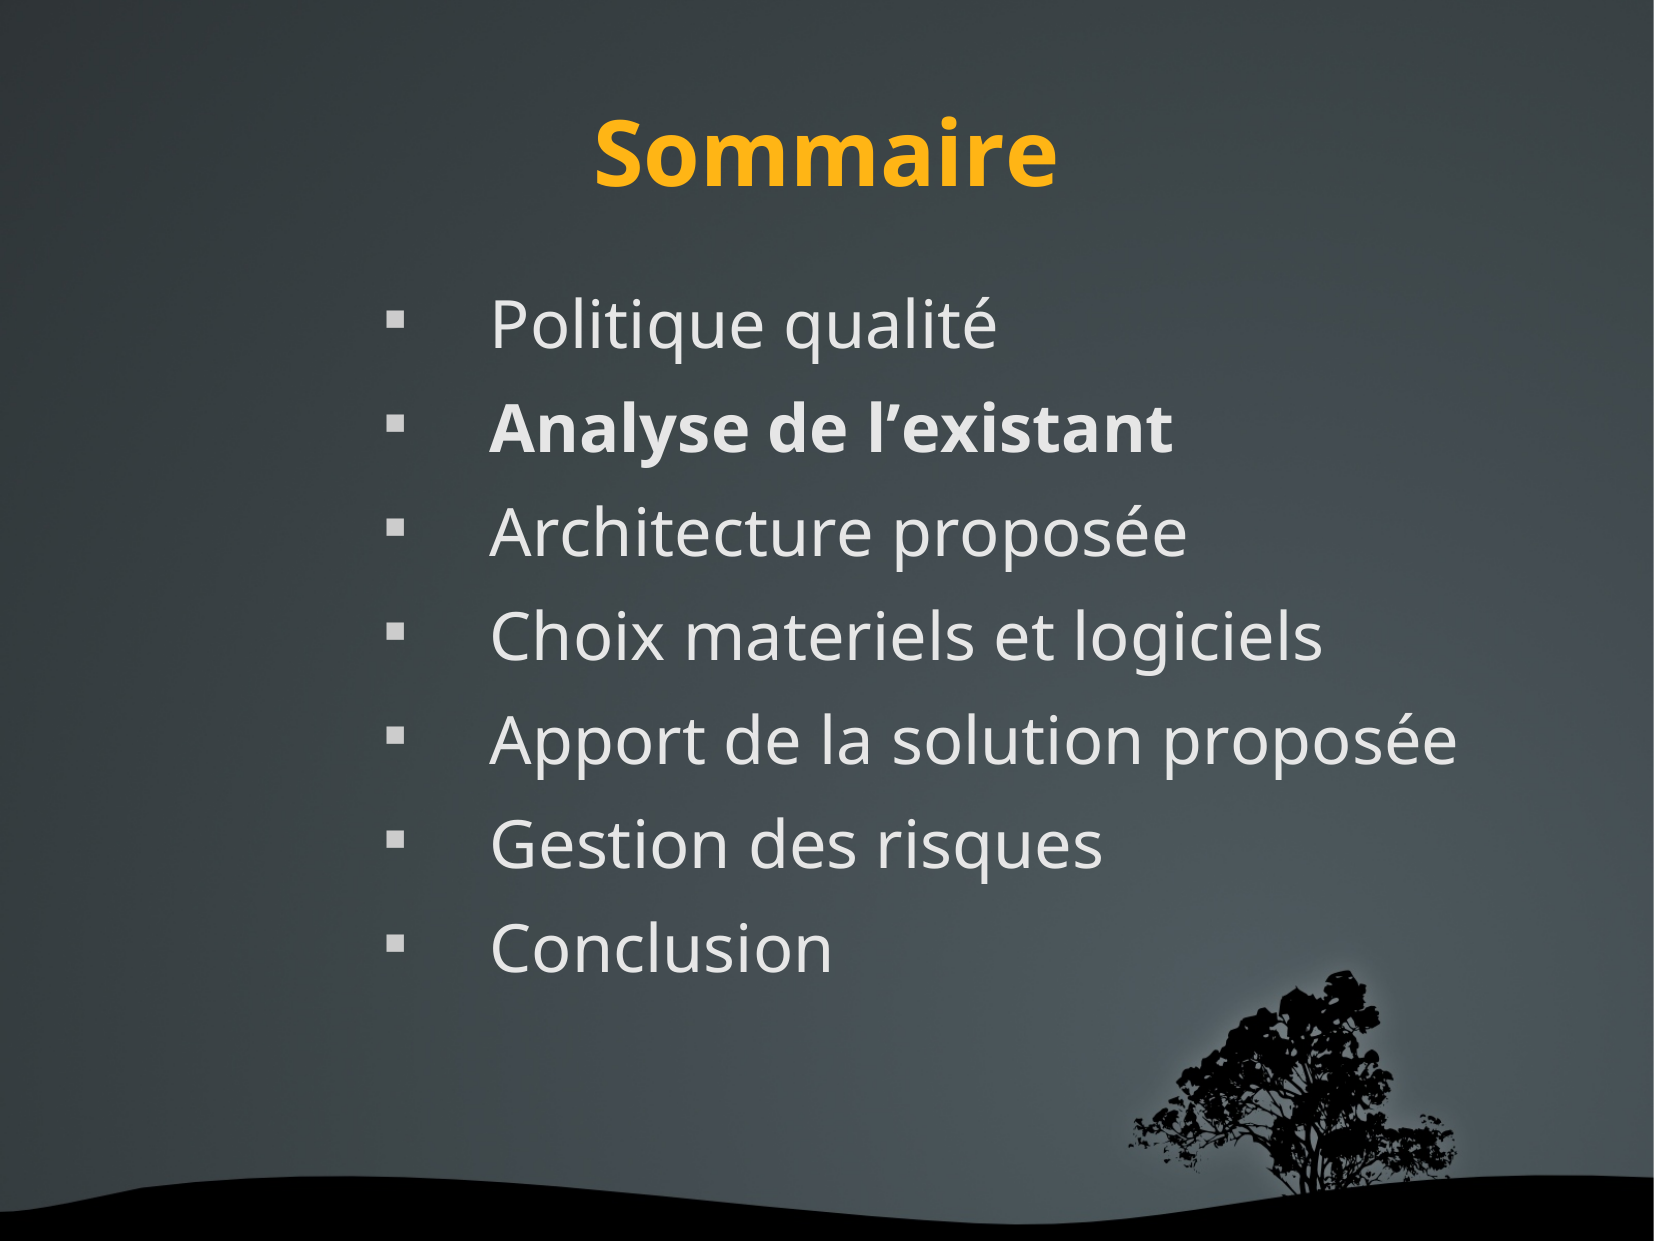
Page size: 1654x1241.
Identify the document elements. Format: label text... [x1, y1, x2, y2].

title Sommaire [82, 49, 1571, 257]
picture [0, 0, 1654, 1241]
text_box Politique qualité Analyse de l’existant Architecture proposée Choix materiels et logiciels Apport de la solution proposée Gestion des risques Conclusion [348, 284, 1483, 1034]
